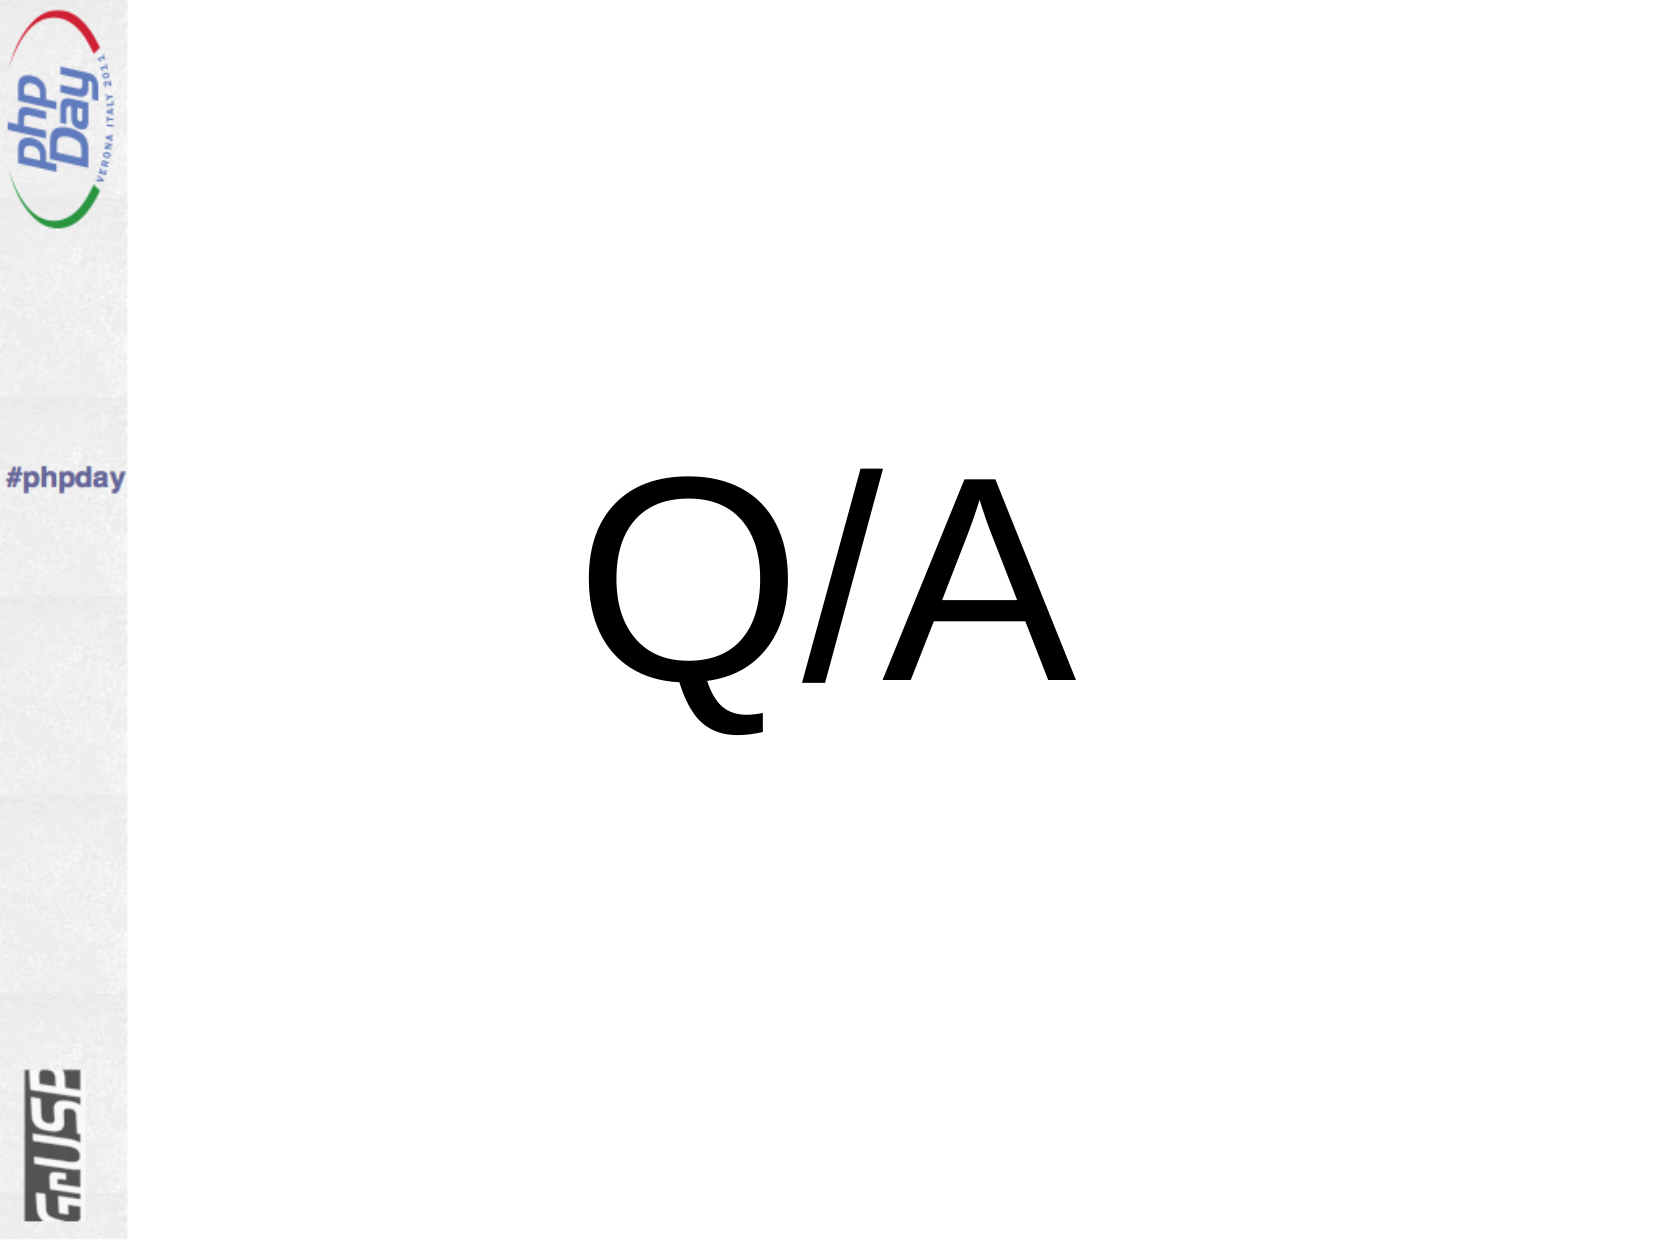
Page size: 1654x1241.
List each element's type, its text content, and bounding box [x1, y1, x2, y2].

text_box Q/A [82, 49, 1571, 1109]
picture [0, 0, 1654, 1241]
